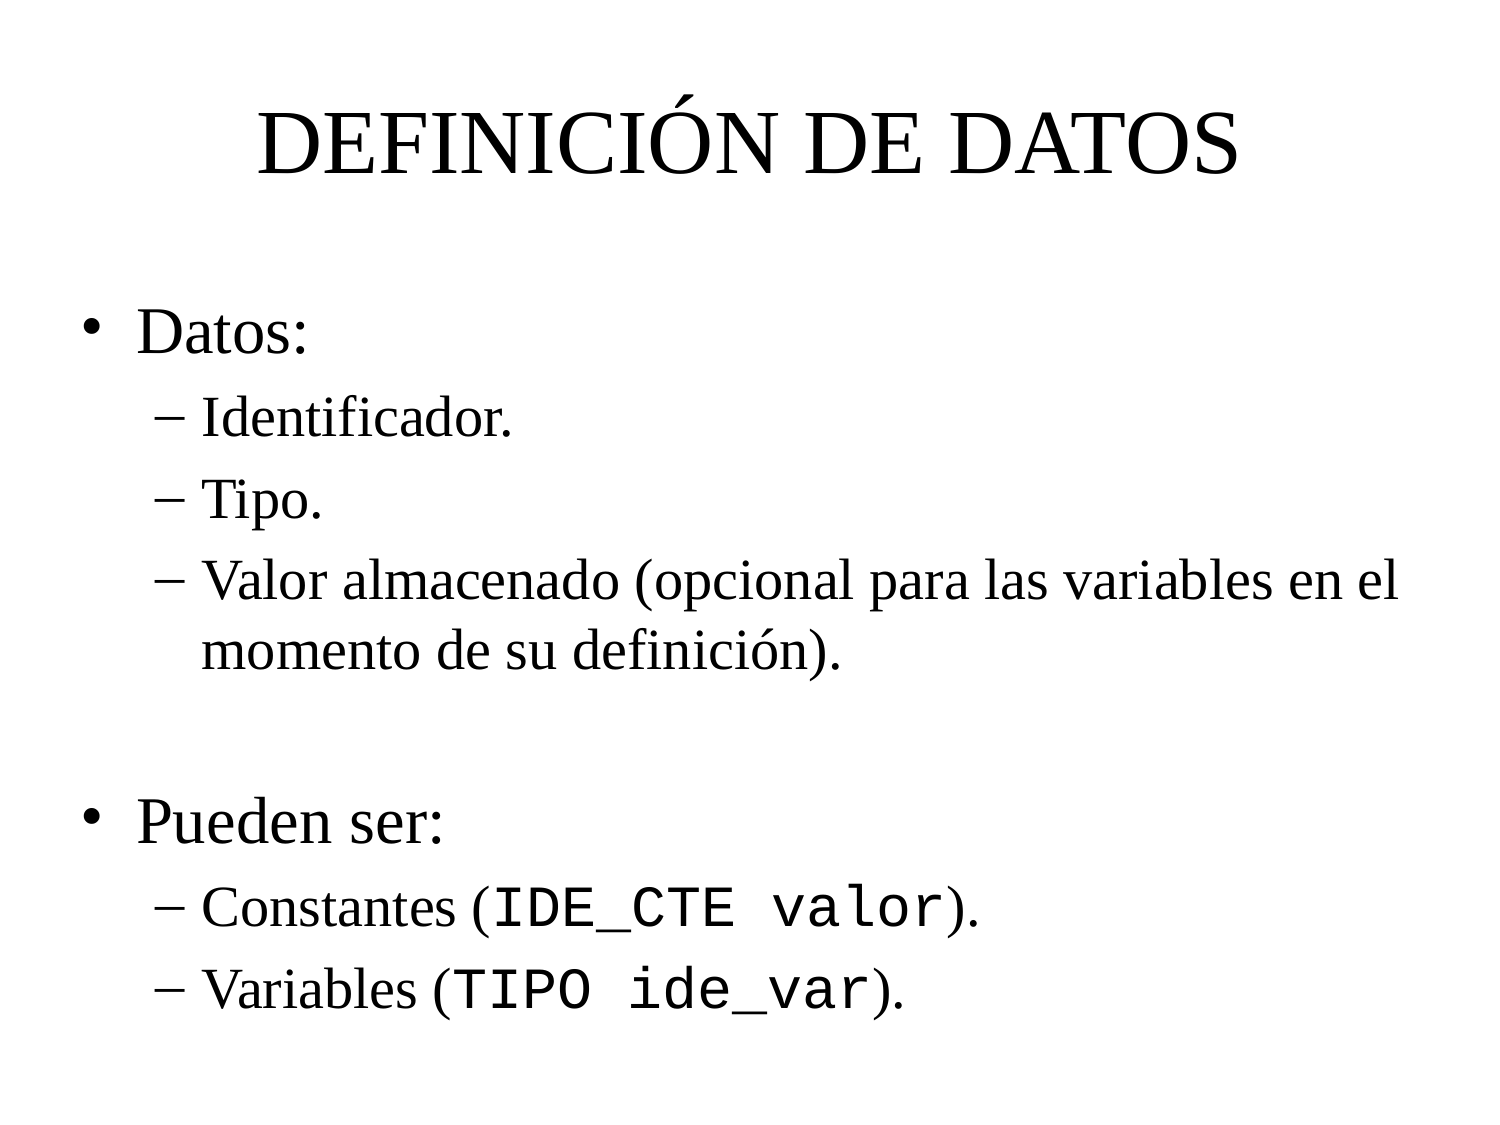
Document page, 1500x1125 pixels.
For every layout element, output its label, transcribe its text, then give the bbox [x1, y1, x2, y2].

title DEFINICIÓN DE DATOS [112, 42, 1388, 231]
list Datos: Identificador. Tipo. Valor almacenado (opcional para las variables en el momento de su definición). Pueden ser: Constantes (IDE_CTE valor). Variables (TIPO ide_var). [64, 278, 1453, 1072]
